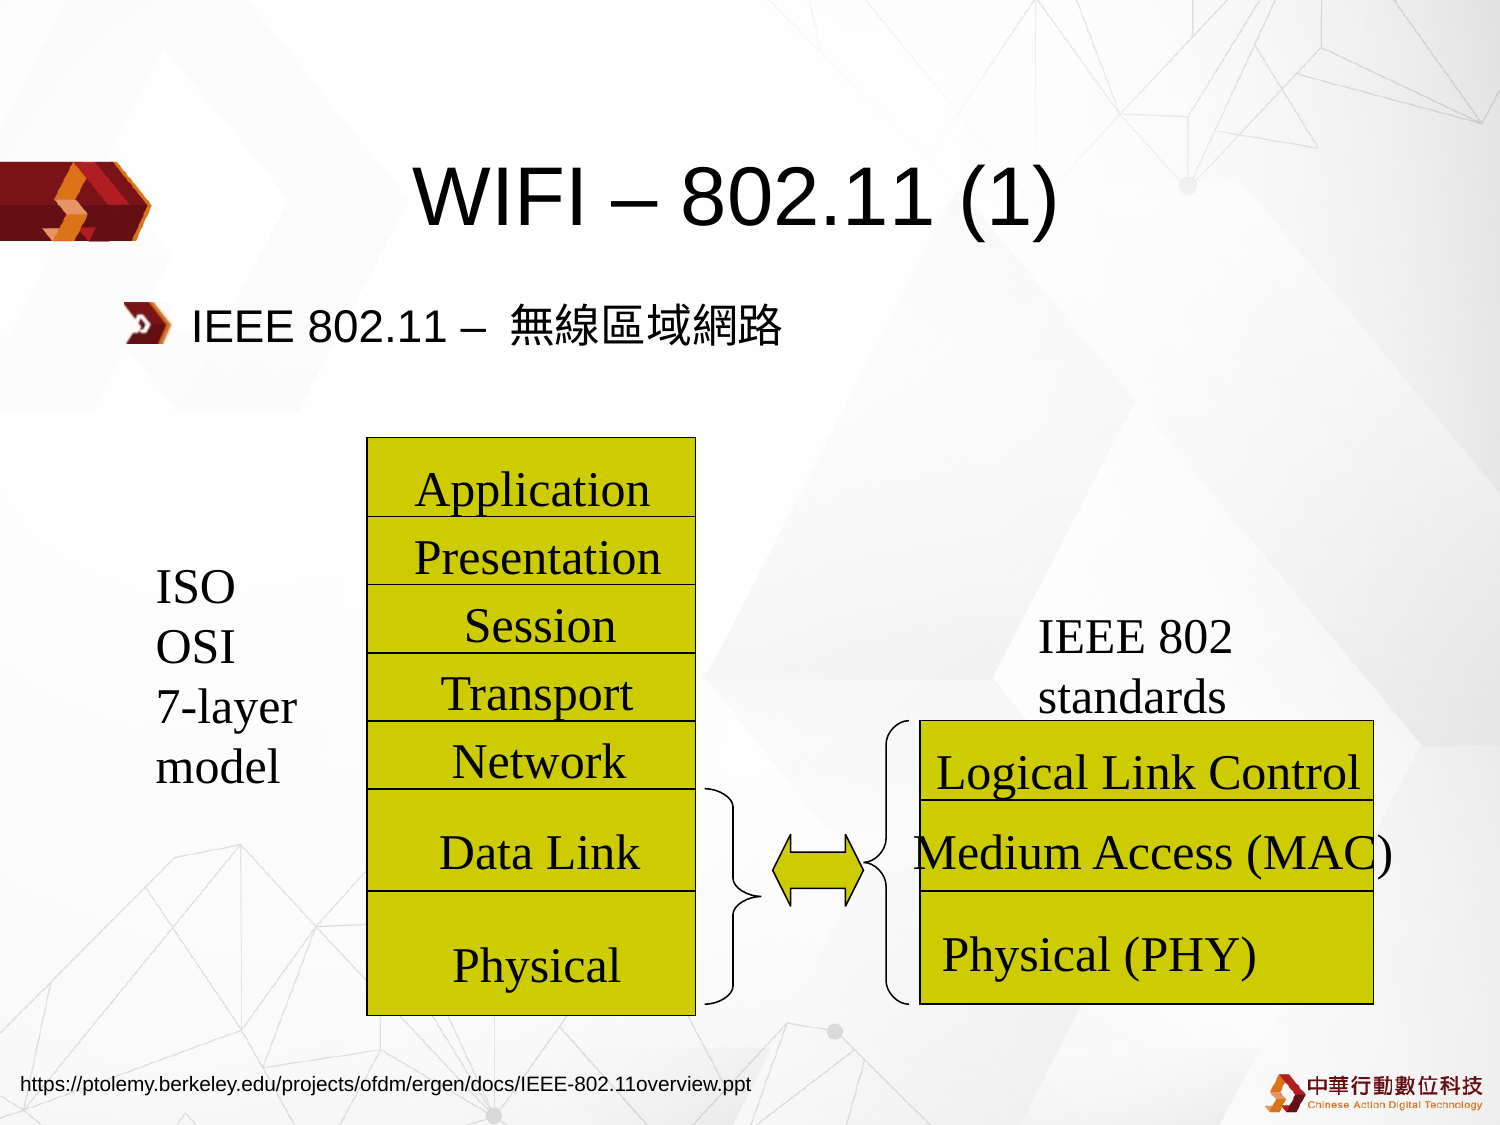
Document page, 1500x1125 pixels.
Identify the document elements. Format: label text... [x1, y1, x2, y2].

text_box [649, 654, 696, 720]
text_box [366, 437, 696, 516]
text_box [677, 517, 696, 584]
text_box [772, 834, 864, 907]
text_box Application [458, 485, 469, 505]
text_box [642, 722, 696, 788]
text_box Application [483, 485, 494, 505]
text_box [366, 721, 436, 788]
text_box https://ptolemy.berkeley.edu/projects/ofdm/ergen/docs/IEEE-802.11overview.ppt [5, 1065, 1232, 1118]
text_box Network [436, 722, 642, 788]
text_box ISO OSI 7-layer model [140, 545, 313, 801]
text_box [366, 585, 449, 652]
text_box [366, 517, 399, 584]
text_box Transport [560, 689, 571, 709]
text_box [920, 892, 1374, 1005]
text_box IEEE 802 standards [1023, 595, 1249, 732]
text_box Logical Link Control [921, 731, 1377, 808]
text_box Network [436, 790, 642, 797]
text_box Physical [437, 924, 637, 1001]
text_box Session [449, 584, 632, 652]
text_box Data Link [424, 811, 656, 887]
text_box [1249, 720, 1374, 731]
text_box Transport [425, 654, 649, 720]
text_box [366, 789, 696, 890]
picture [0, 0, 1500, 1125]
text_box Presentation [399, 516, 677, 593]
list IEEE 802.11 – 無線區域網路 [107, 290, 1425, 435]
title WIFI – 802.11 (1) [107, 101, 1367, 255]
text_box Application [399, 448, 666, 516]
text_box [632, 585, 696, 652]
text_box [920, 720, 1023, 799]
text_box [920, 801, 1374, 811]
text_box [366, 653, 425, 720]
text_box Medium Access (MAC) [897, 811, 1409, 887]
text_box Physical (PHY) [926, 913, 1273, 989]
text_box [366, 891, 696, 1016]
